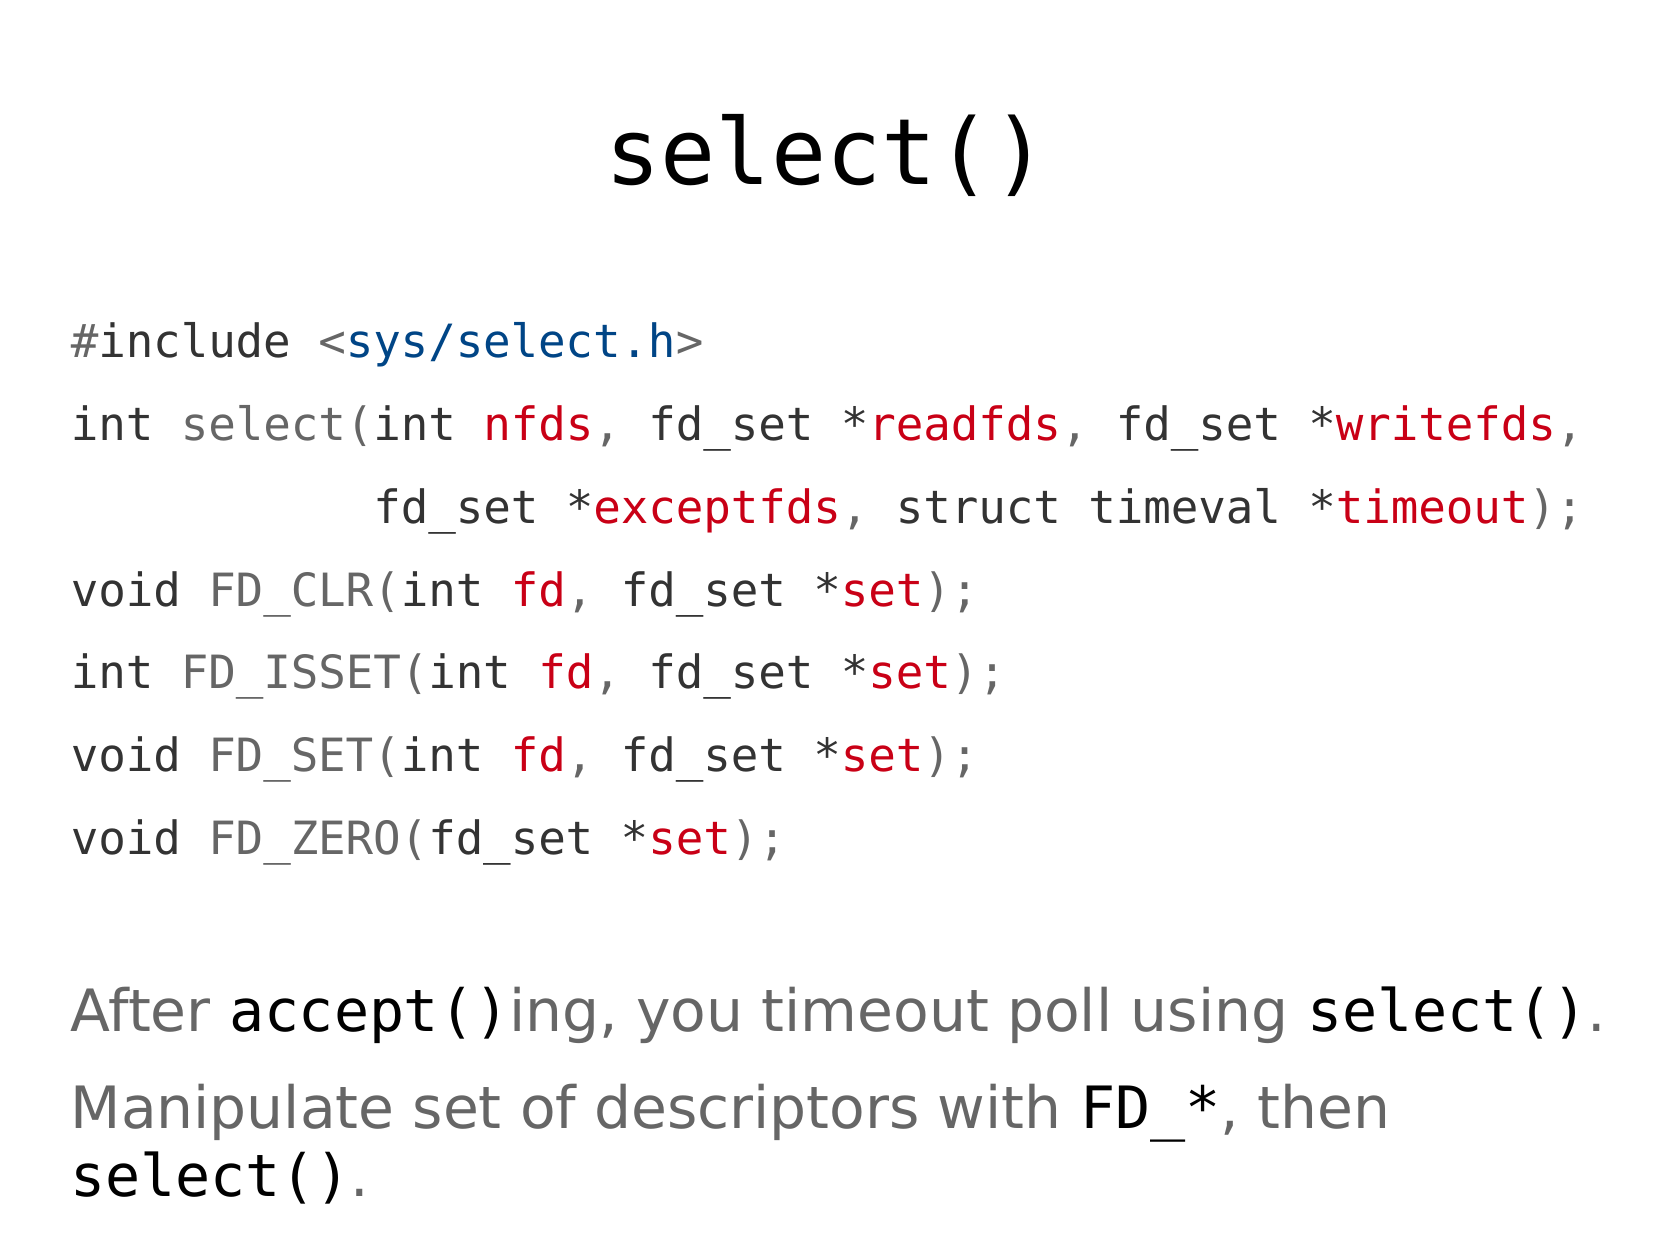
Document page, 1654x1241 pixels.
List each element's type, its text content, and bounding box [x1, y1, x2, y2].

title select() [82, 49, 1571, 257]
list #include <sys/select.h> int select(int nfds, fd_set *readfds, fd_set *writefds, fd_set *exceptfds, struct timeval *timeout); void FD_CLR(int fd, fd_set *set); int FD_ISSET(int fd, fd_set *set); void FD_SET(int fd, fd_set *set); void FD_ZERO(fd_set *set); After accept()ing, you timeout poll using select(). Manipulate set of descriptors with FD_*, then select(). Future recitation for more in-depth view. [0, 315, 1651, 1238]
